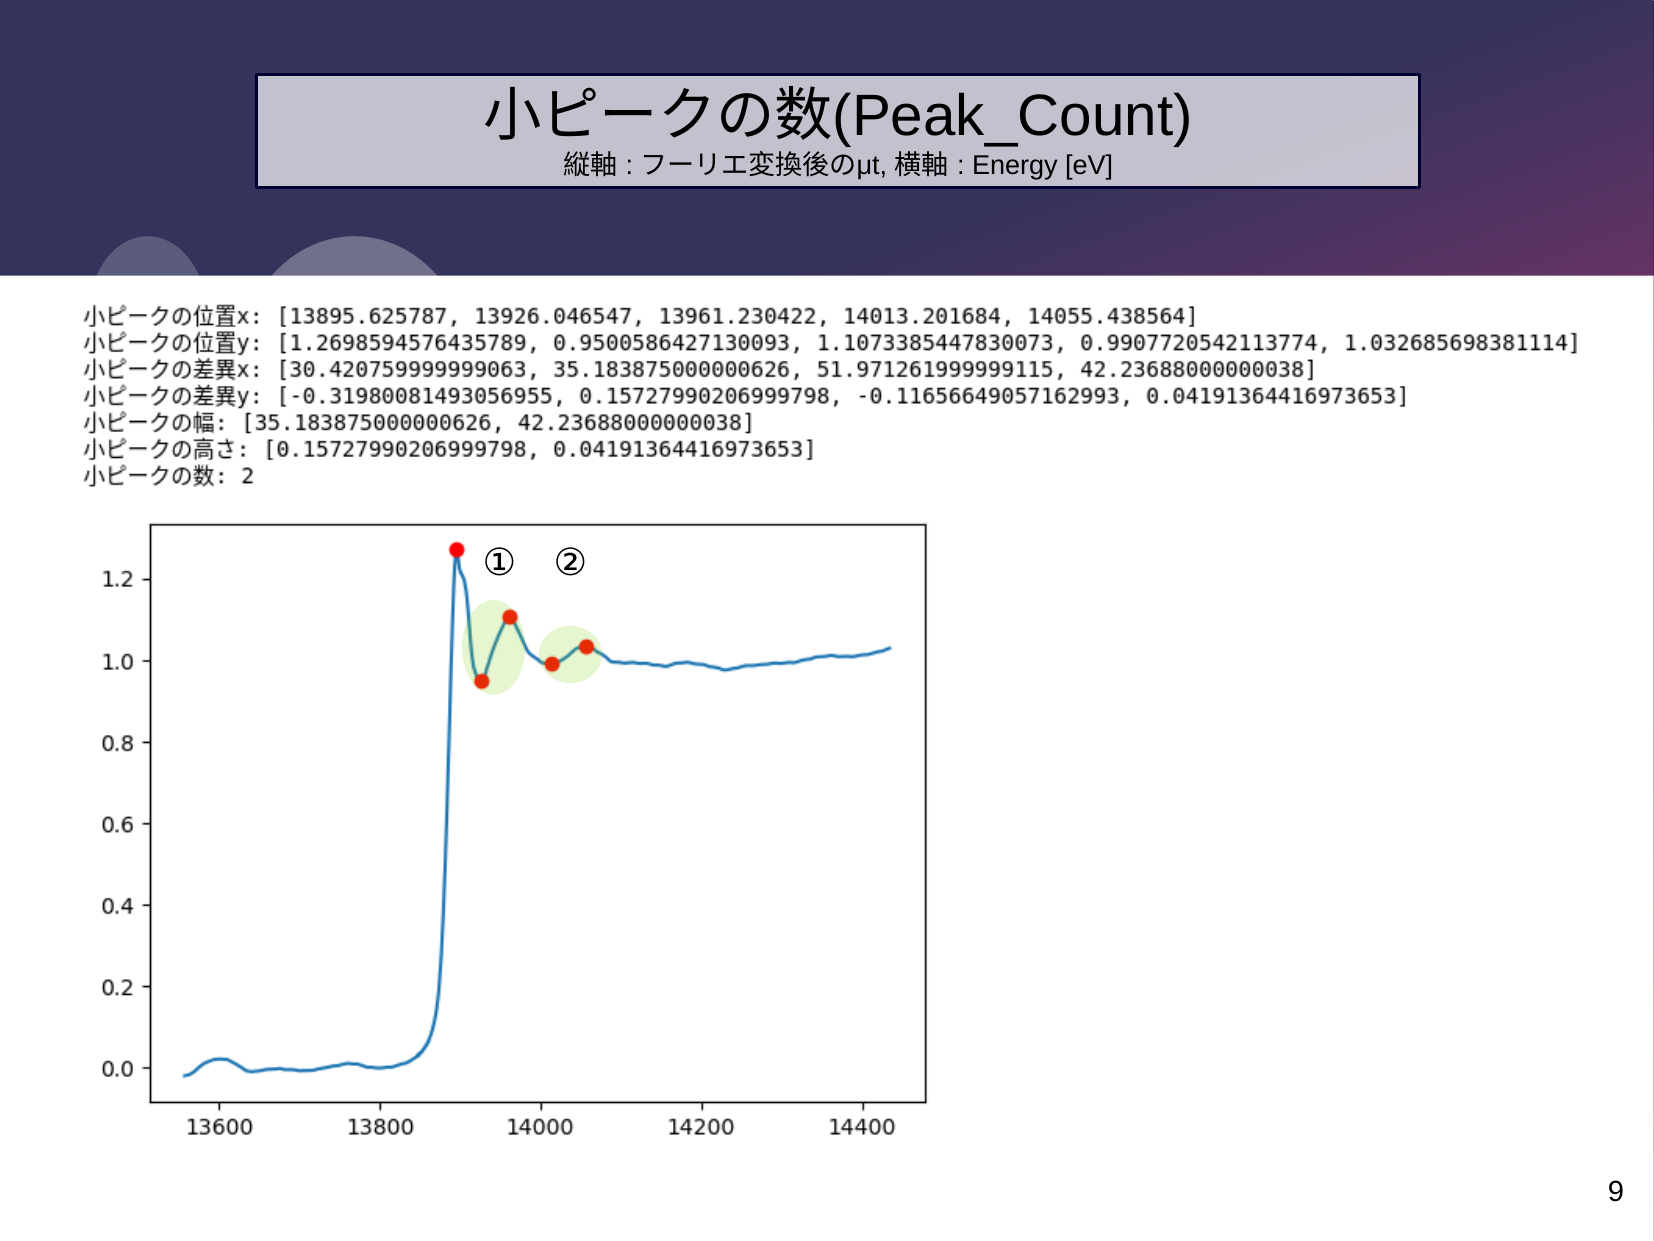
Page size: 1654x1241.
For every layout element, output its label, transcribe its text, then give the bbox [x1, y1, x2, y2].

text_box [461, 601, 526, 695]
text_box ② [532, 525, 608, 601]
text_box [538, 625, 602, 684]
picture [75, 302, 1627, 1163]
text_box ① [461, 525, 532, 601]
text_box 小ピークの数(Peak_Count) 縦軸 : フーリエ変換後のμt, 横軸 : Energy [eV] [256, 74, 1420, 188]
